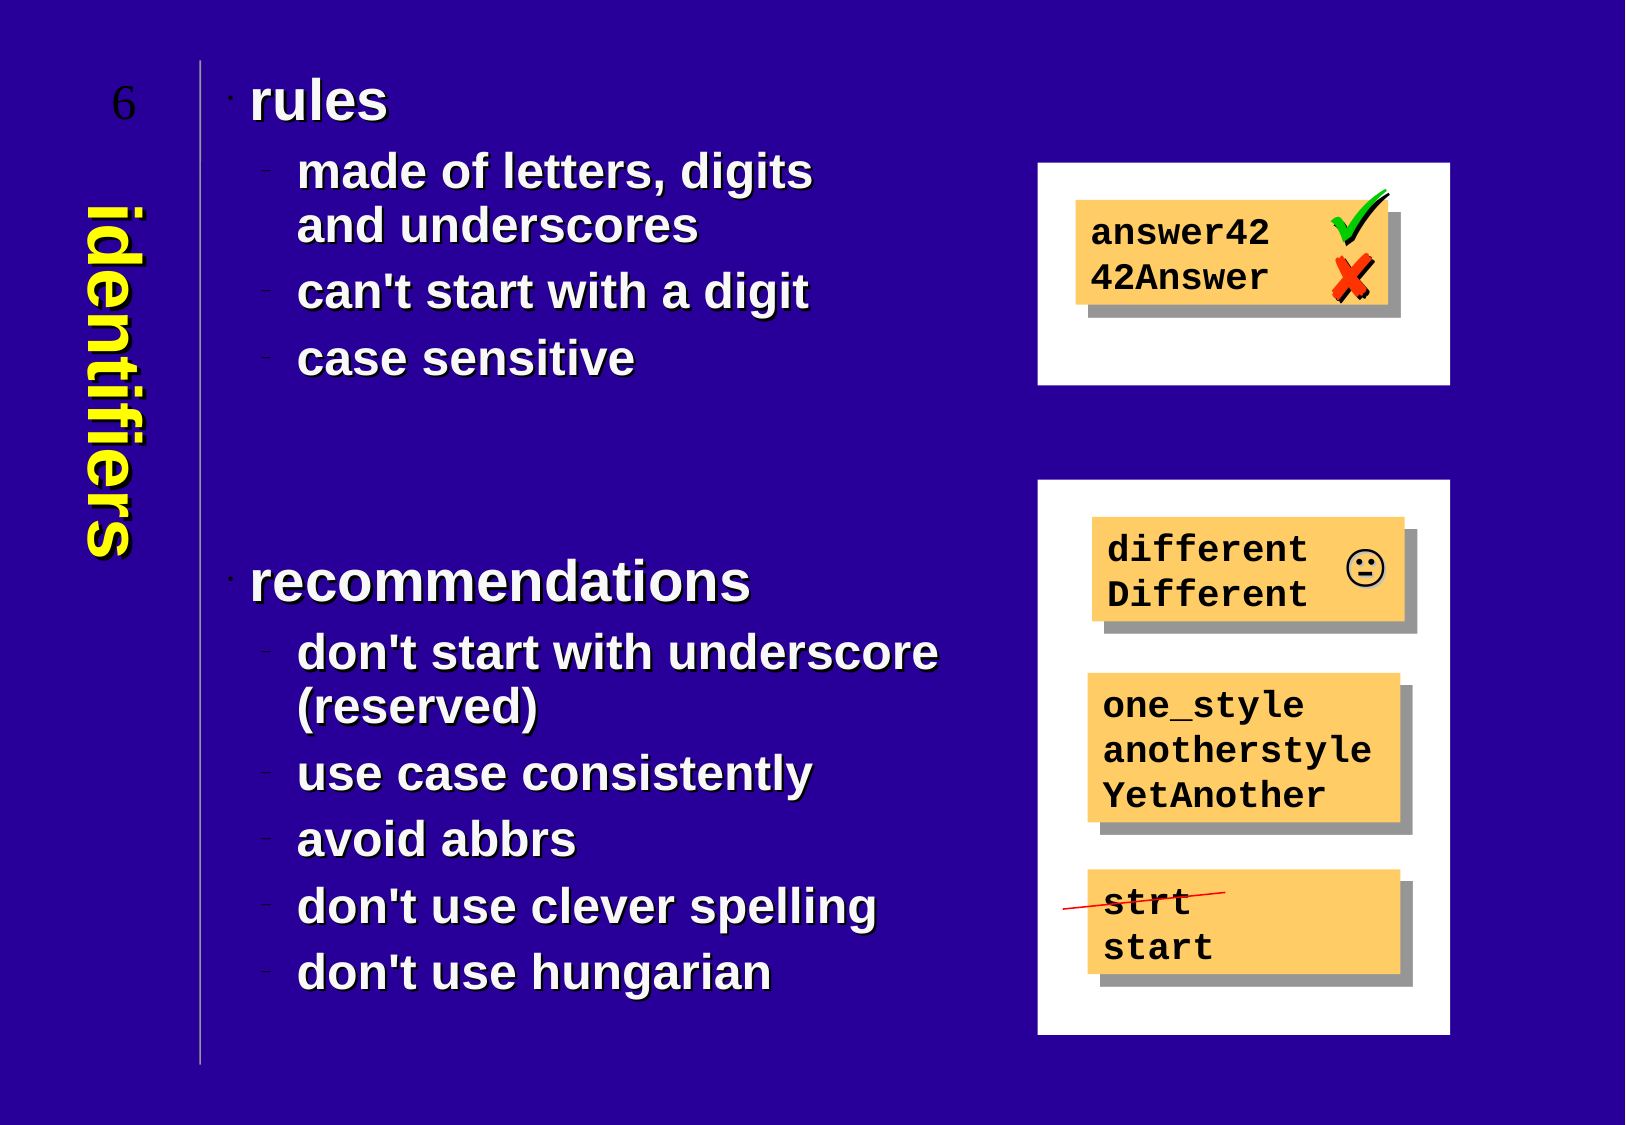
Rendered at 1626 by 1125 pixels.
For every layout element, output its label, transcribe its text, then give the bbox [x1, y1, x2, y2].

text_box different Different [1092, 516, 1405, 622]
text_box one_style anotherstyle YetAnother [1087, 672, 1401, 823]
text_box [1037, 479, 1451, 1035]
text_box  [1329, 529, 1427, 604]
text_box strt start [1087, 869, 1401, 975]
text_box answer42 42Answer [1075, 199, 1309, 305]
title identifiers [50, 187, 188, 1063]
text_box  [1309, 278, 1395, 330]
text_box [1037, 162, 1451, 386]
text_box  [1309, 163, 1407, 278]
list rules made of letters, digits and underscores can't start with a digit case sensitive recommendations don't start with underscore (reserved) use case consistently avoid abbrs don't use clever spelling don't use hungarian [212, 62, 1550, 1063]
